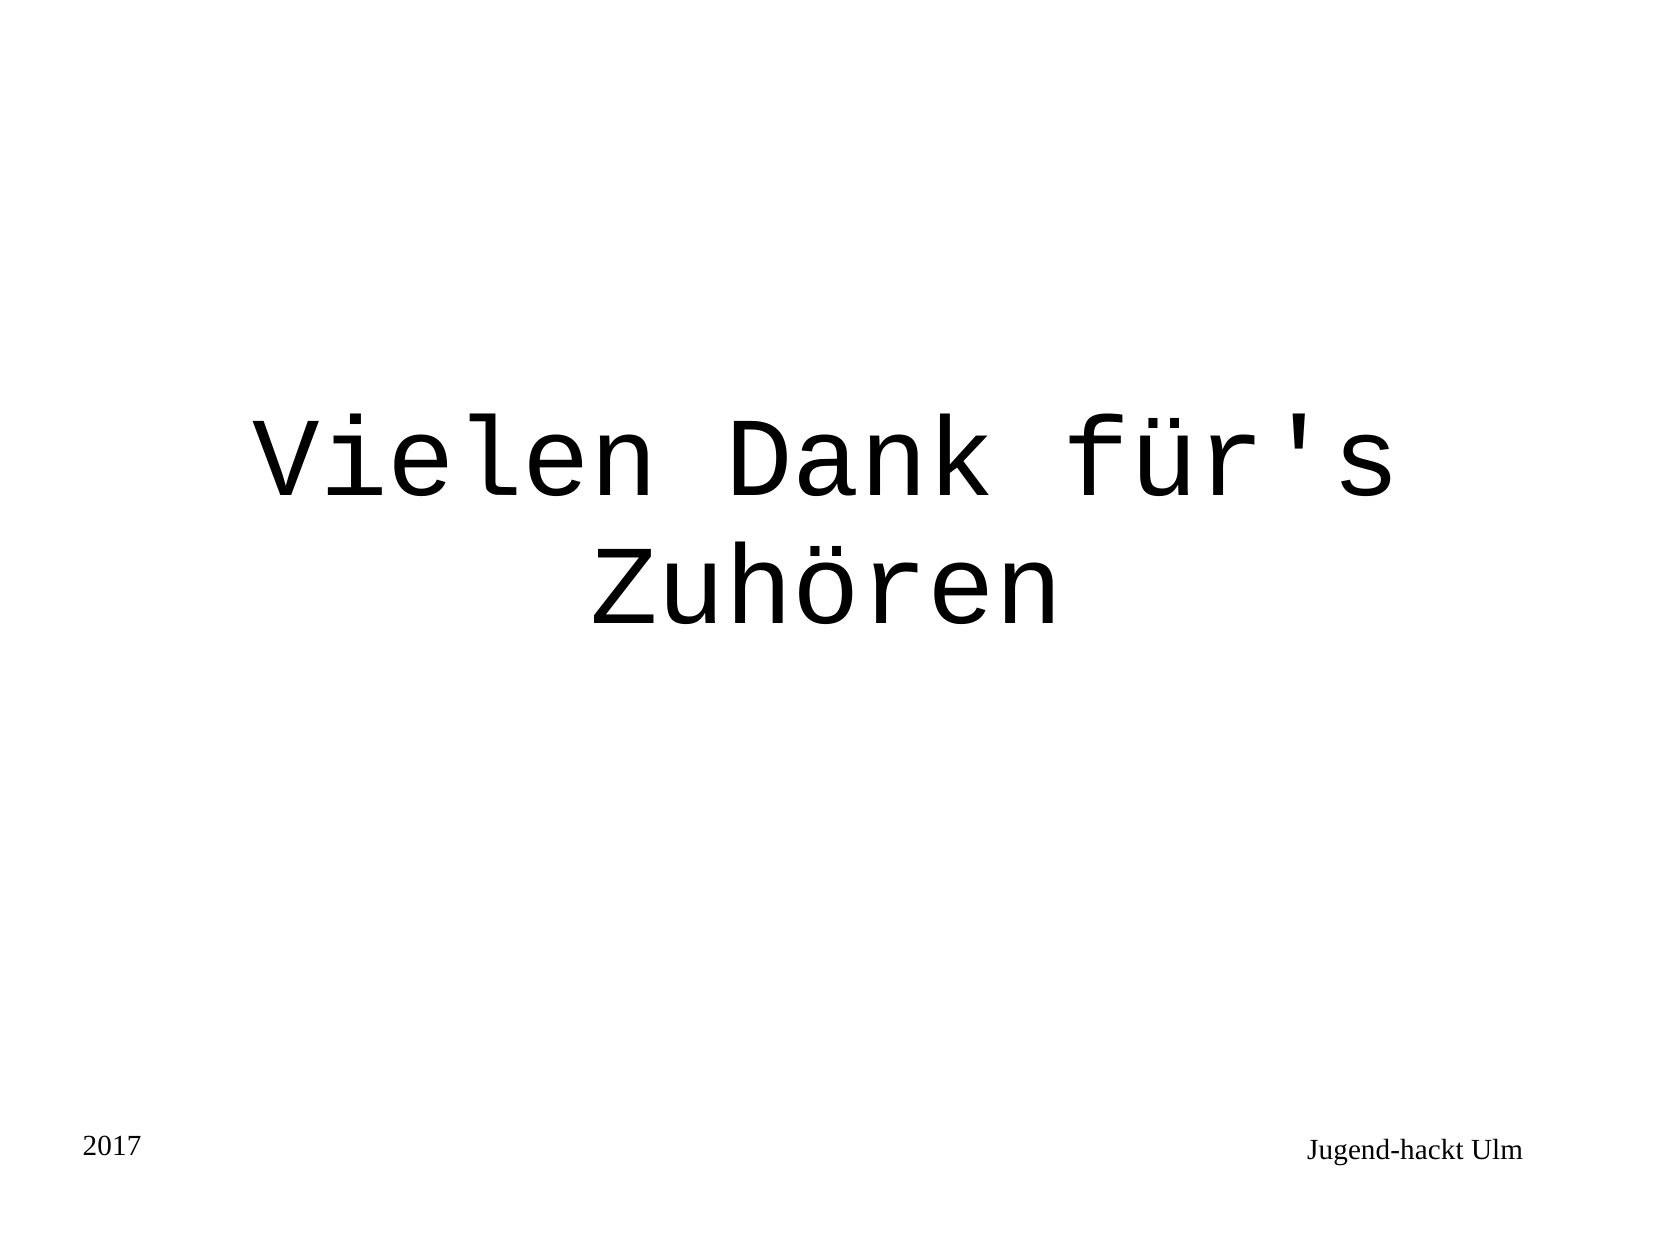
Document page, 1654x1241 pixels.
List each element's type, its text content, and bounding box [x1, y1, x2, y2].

subtitle Vielen Dank für's Zuhören [82, 49, 1571, 1010]
